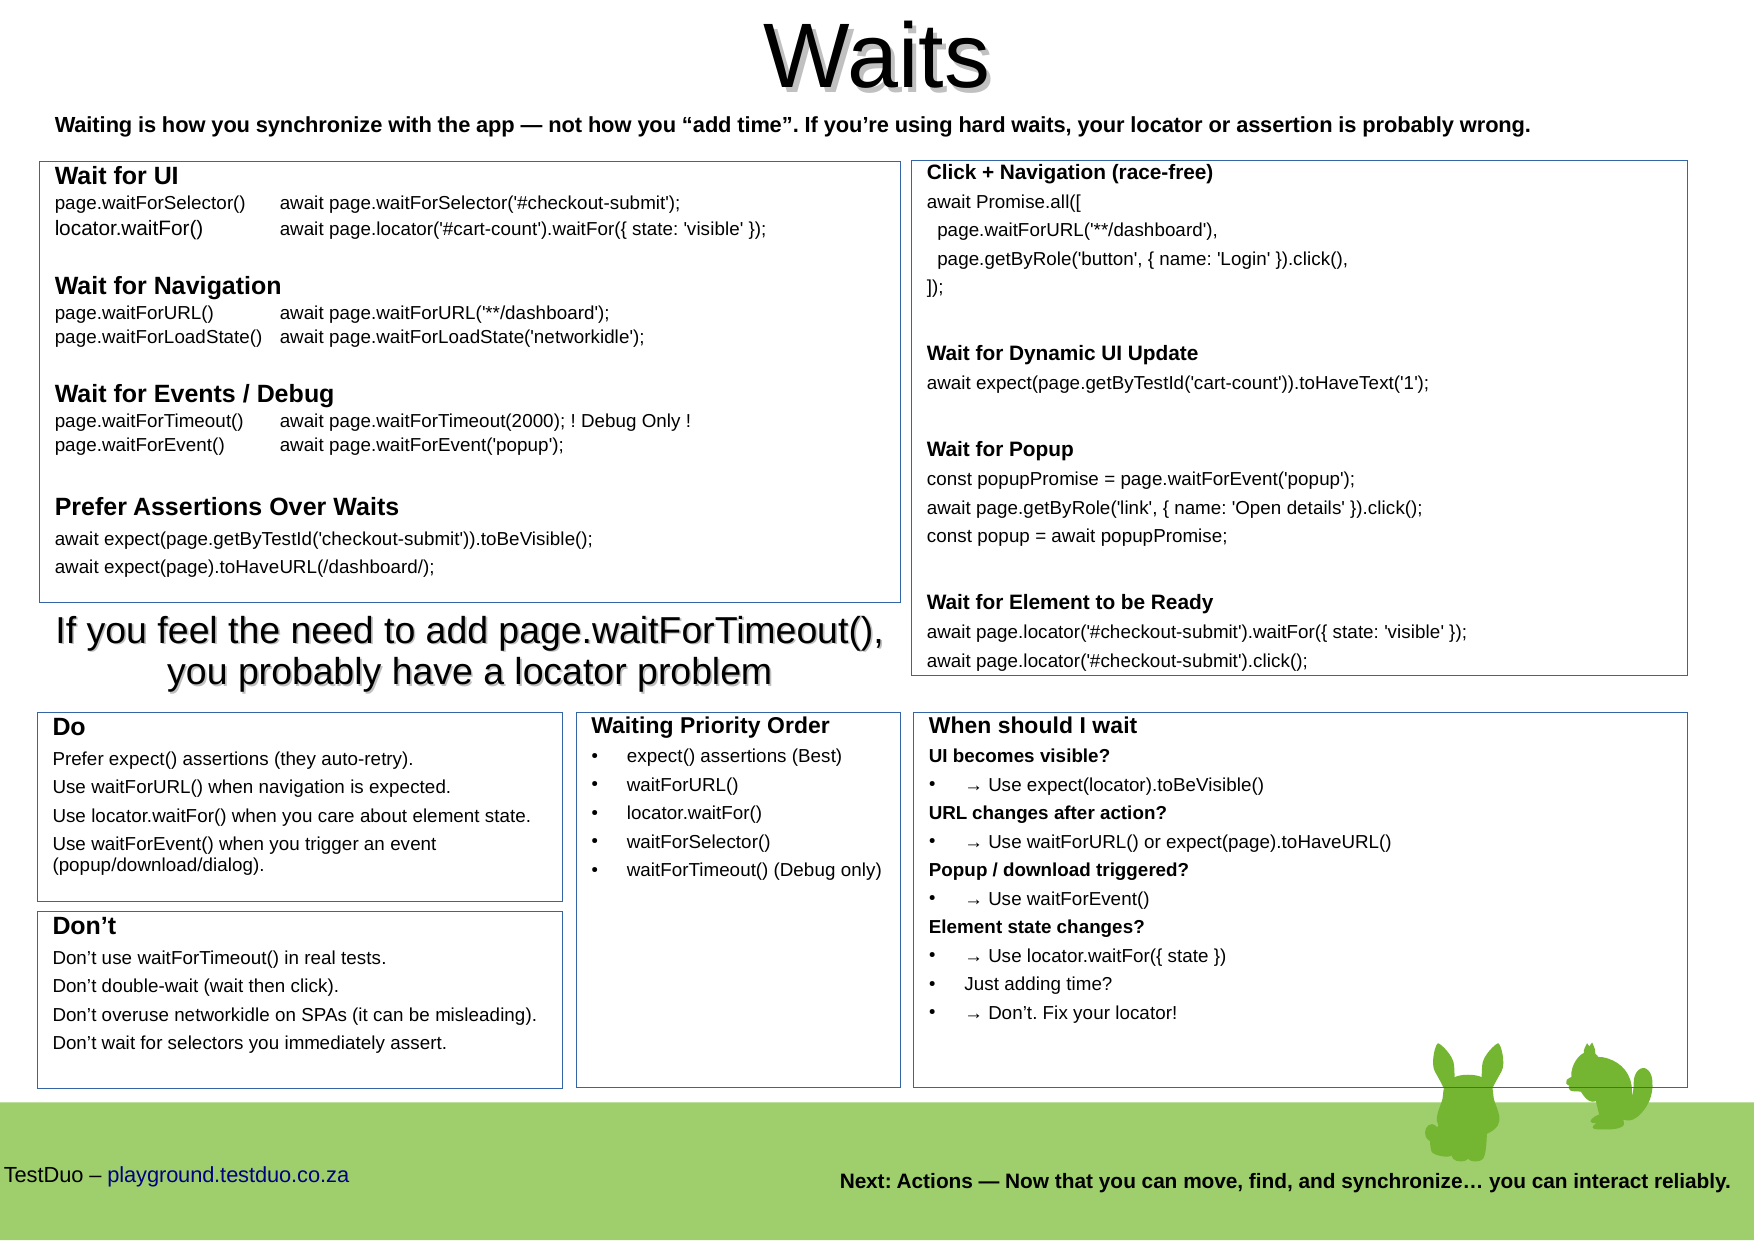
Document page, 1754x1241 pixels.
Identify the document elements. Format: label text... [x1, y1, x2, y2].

title If you feel the need to add page.waitForTimeout(), you probably have a locator problem [39, 609, 901, 694]
text_box Click + Navigation (race-free) await Promise.all([ page.waitForURL('**/dashboard'), page.getByRole('button', { name: 'Login' }).click(), ]); Wait for Dynamic UI Update await expect(page.getByTestId('cart-count')).toHaveText('1'); Wait for Popup const popupPromise = page.waitForEvent('popup'); await page.getByRole('link', { name: 'Open details' }).click(); const popup = await popupPromise; Wait for Element to be Ready await page.locator('#checkout-submit').waitFor({ state: 'visible' }); await page.locator('#checkout-submit').click(); [911, 160, 1688, 676]
text_box Don’t Don’t use waitForTimeout() in real tests. Don’t double-wait (wait then click). Don’t overuse networkidle on SPAs (it can be misleading). Don’t wait for selectors you immediately assert. [37, 911, 563, 1089]
text_box Do Prefer expect() assertions (they auto-retry). Use waitForURL() when navigation is expected. Use locator.waitFor() when you care about element state. Use waitForEvent() when you trigger an event (popup/download/dialog). [37, 712, 563, 902]
text_box Waiting Priority Order expect() assertions (Best) waitForURL() locator.waitFor() waitForSelector() waitForTimeout() (Debug only) [576, 712, 901, 1088]
title TestDuo – playground.testduo.co.za [3, 1150, 826, 1201]
text_box Waiting is how you synchronize with the app — not how you “add time”. If you’re using hard waits, your locator or assertion is probably wrong. [39, 112, 1711, 151]
text_box Next: Actions — Now that you can move, find, and synchronize… you can interact reliably. [825, 1162, 1754, 1201]
text_box When should I wait UI becomes visible? → Use expect(locator).toBeVisible() URL changes after action? → Use waitForURL() or expect(page).toHaveURL() Popup / download triggered? → Use waitForEvent() Element state changes? → Use locator.waitFor({ state }) Just adding time? → Don’t. Fix your locator! [913, 712, 1688, 1088]
text_box Wait for UI page.waitForSelector() await page.waitForSelector('#checkout-submit'); locator.waitFor() await page.locator('#cart-count').waitFor({ state: 'visible' }); Wait for Navigation page.waitForURL() await page.waitForURL('**/dashboard'); page.waitForLoadState() await page.waitForLoadState('networkidle'); Wait for Events / Debug page.waitForTimeout() await page.waitForTimeout(2000); ! Debug Only ! page.waitForEvent() await page.waitForEvent('popup'); Prefer Assertions Over Waits await expect(page.getByTestId('checkout-submit')).toBeVisible(); await expect(page).toHaveURL(/dashboard/); [39, 161, 901, 603]
title Waits [93, 0, 1660, 112]
